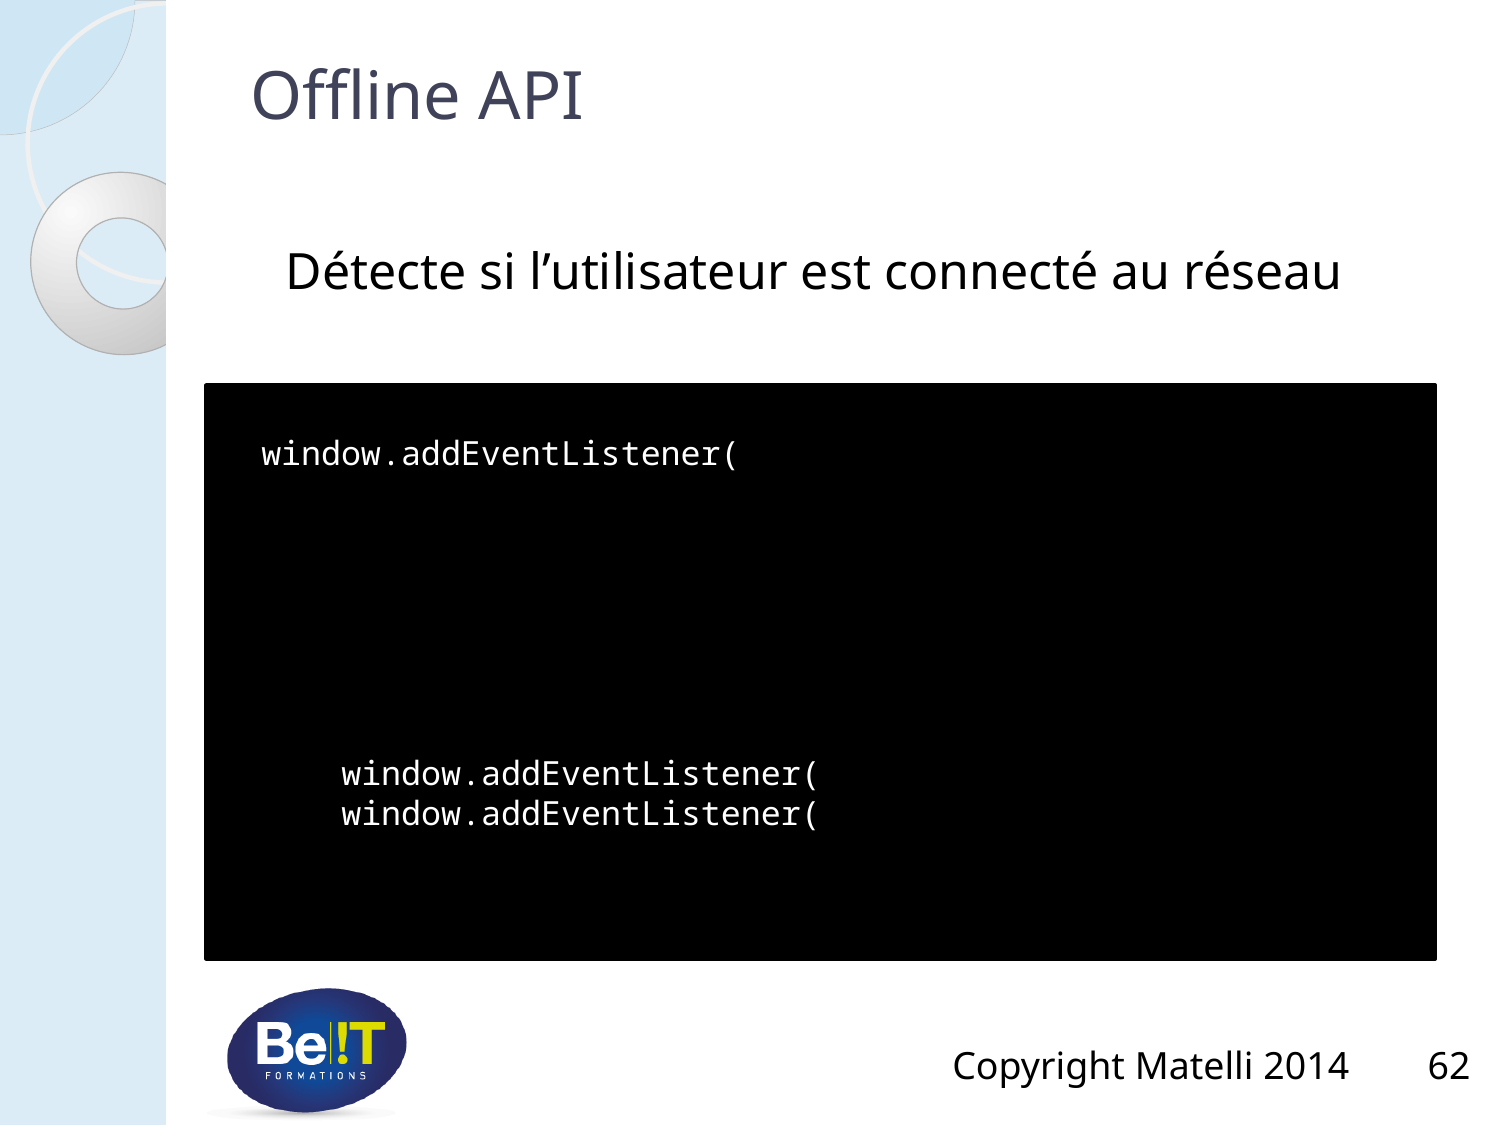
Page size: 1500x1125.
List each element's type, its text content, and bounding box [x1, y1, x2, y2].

slide_number <numéro> [1413, 1034, 1488, 1113]
title Offline API [235, 45, 1466, 233]
list Détecte si l’utilisateur est connecté au réseau [205, 231, 1436, 350]
footer Copyright Matelli 2014 [937, 1034, 1413, 1113]
text_box window.addEventListener("load", function () { var status = document.querySelector(".isOnline"); var updateStatus = function () { status.innerHTML = navigator.onLine ? "online" : "offline"; } window.addEventListener("online", updateStatus); window.addEventListener("offline", updateStatus); updateStatus(); }); [206, 385, 1435, 959]
picture [171, 977, 442, 1125]
